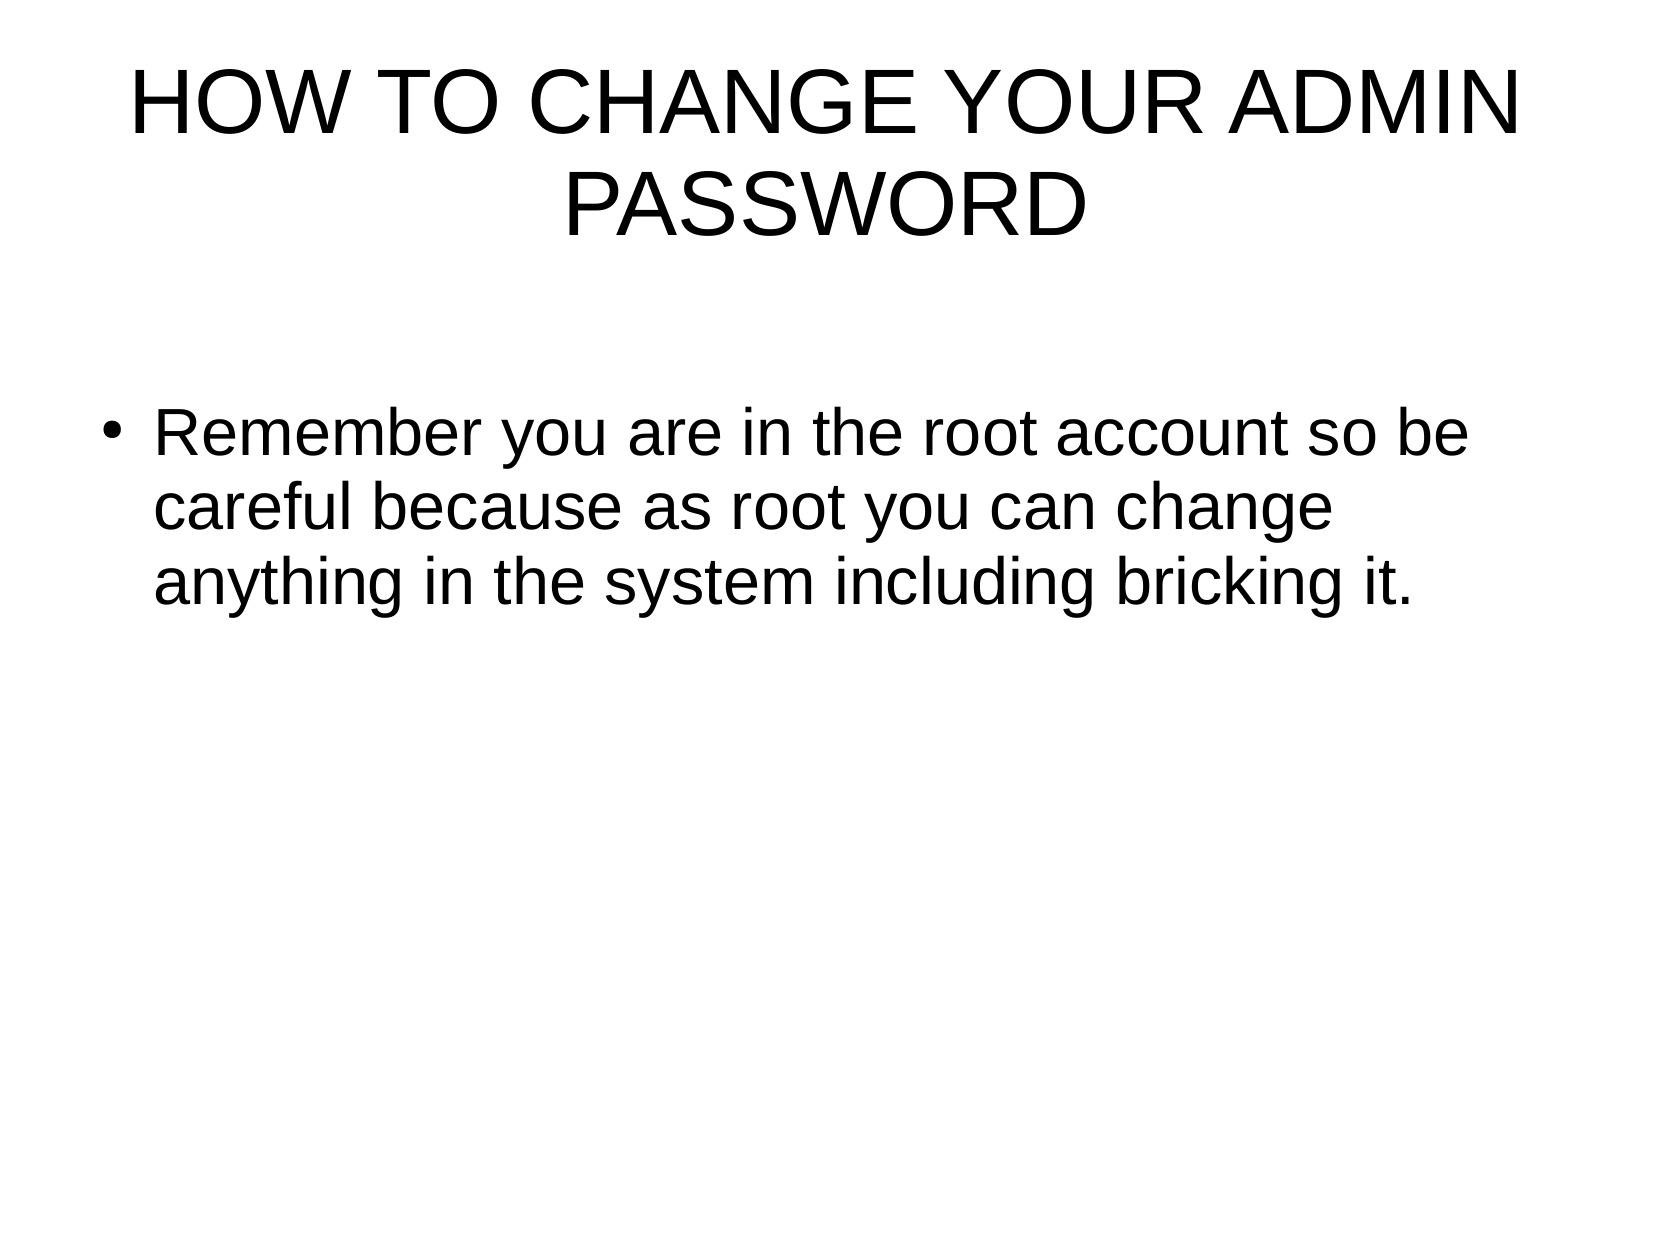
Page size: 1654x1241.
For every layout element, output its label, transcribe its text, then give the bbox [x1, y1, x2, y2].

list Remember you are in the root account so be careful because as root you can change anything in the system including bricking it. [82, 290, 1571, 1010]
title HOW TO CHANGE YOUR ADMIN PASSWORD [82, 49, 1571, 257]
